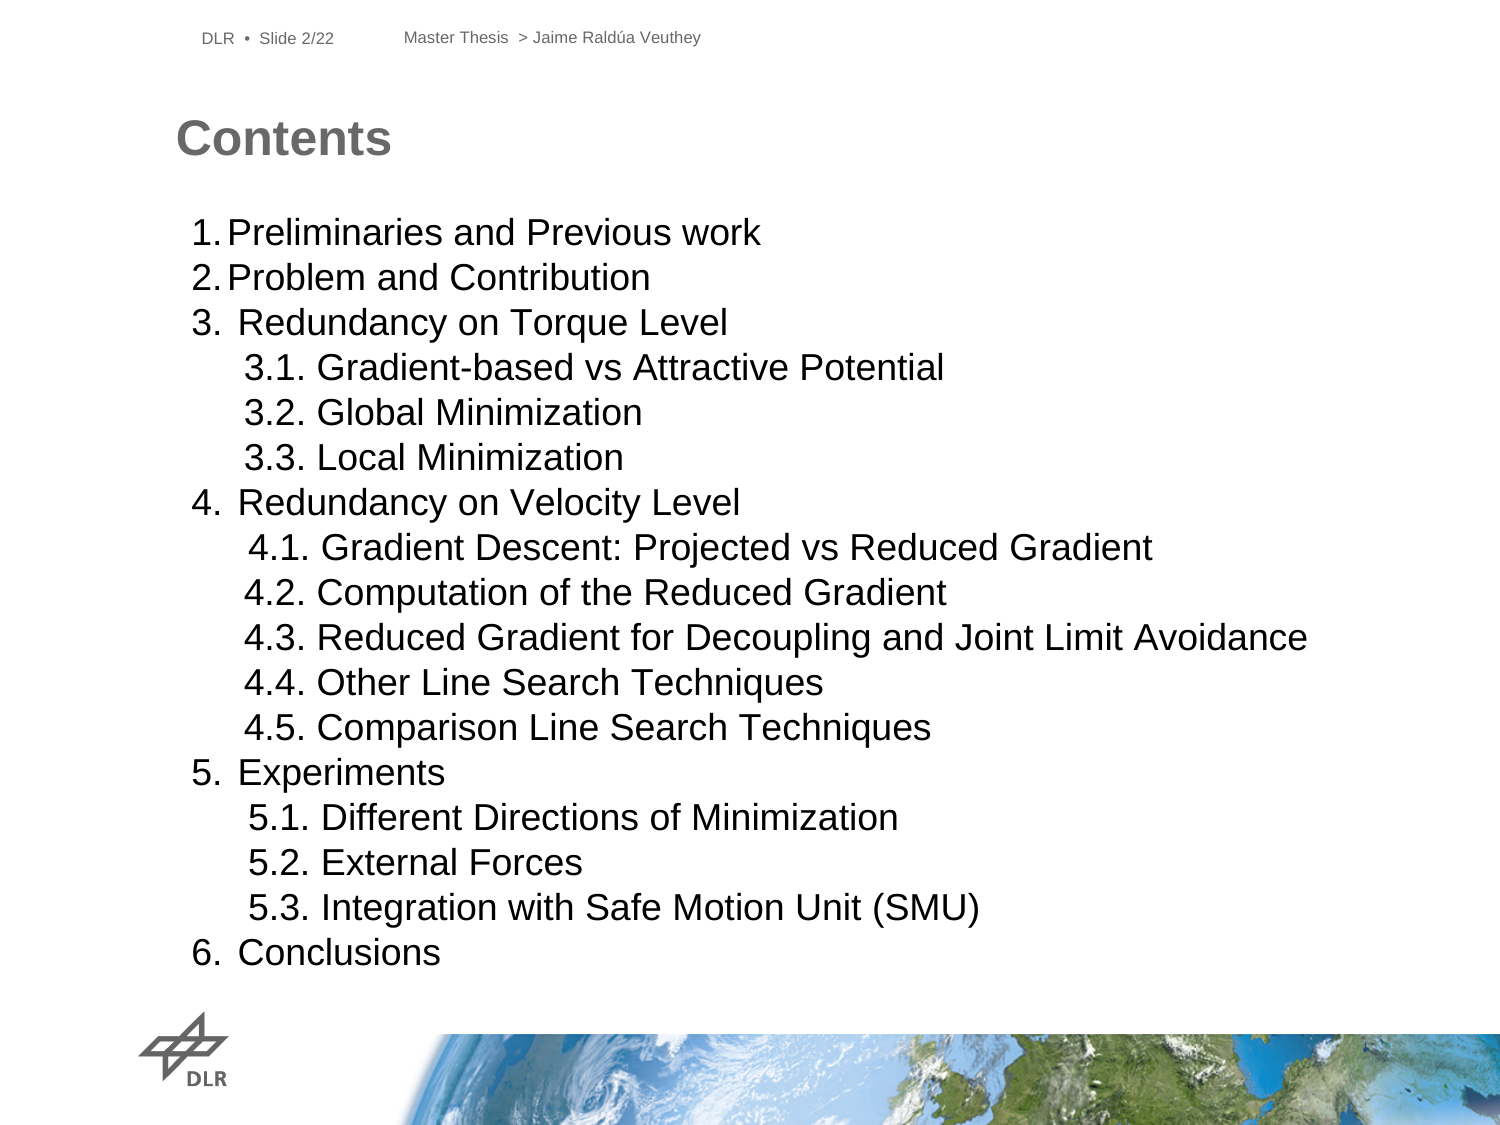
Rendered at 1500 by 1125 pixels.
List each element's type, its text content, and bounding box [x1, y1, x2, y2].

picture [0, 1007, 1500, 1125]
title Contents [175, 104, 1381, 226]
list Preliminaries and Previous work Problem and Contribution Redundancy on Torque Level 3.1. Gradient-based vs Attractive Potential 3.2. Global Minimization 3.3. Local Minimization Redundancy on Velocity Level 4.1. Gradient Descent: Projected vs Reduced Gradient 4.2. Computation of the Reduced Gradient 4.3. Reduced Gradient for Decoupling and Joint Limit Avoidance 4.4. Other Line Search Techniques 4.5. Comparison Line Search Techniques Experiments 5.1. Different Directions of Minimization 5.2. External Forces 5.3. Integration with Safe Motion Unit (SMU) Conclusions [187, 208, 1442, 1021]
